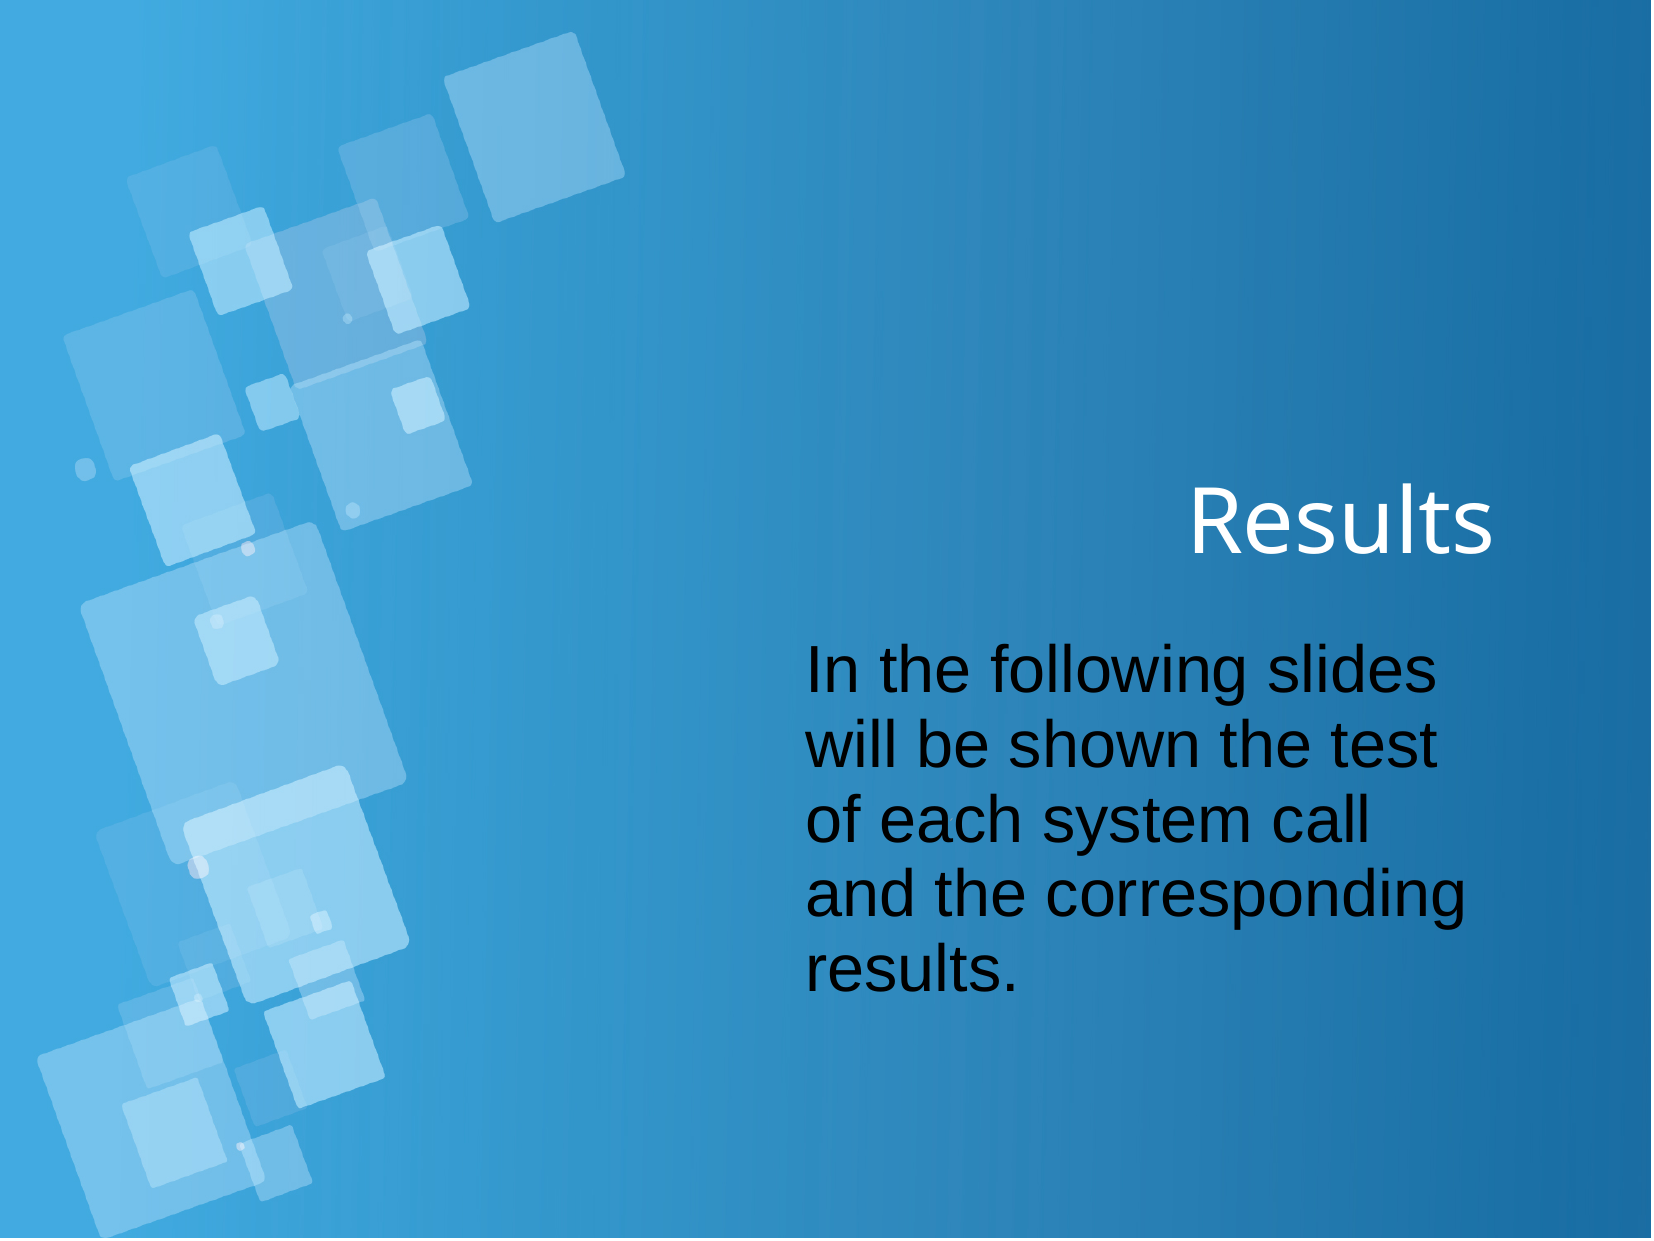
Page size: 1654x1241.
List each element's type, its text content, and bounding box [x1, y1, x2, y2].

list In the following slides will be shown the test of each system call and the corresponding results. [805, 632, 1497, 1007]
picture [0, 0, 1651, 1238]
title Results [570, 407, 1497, 630]
